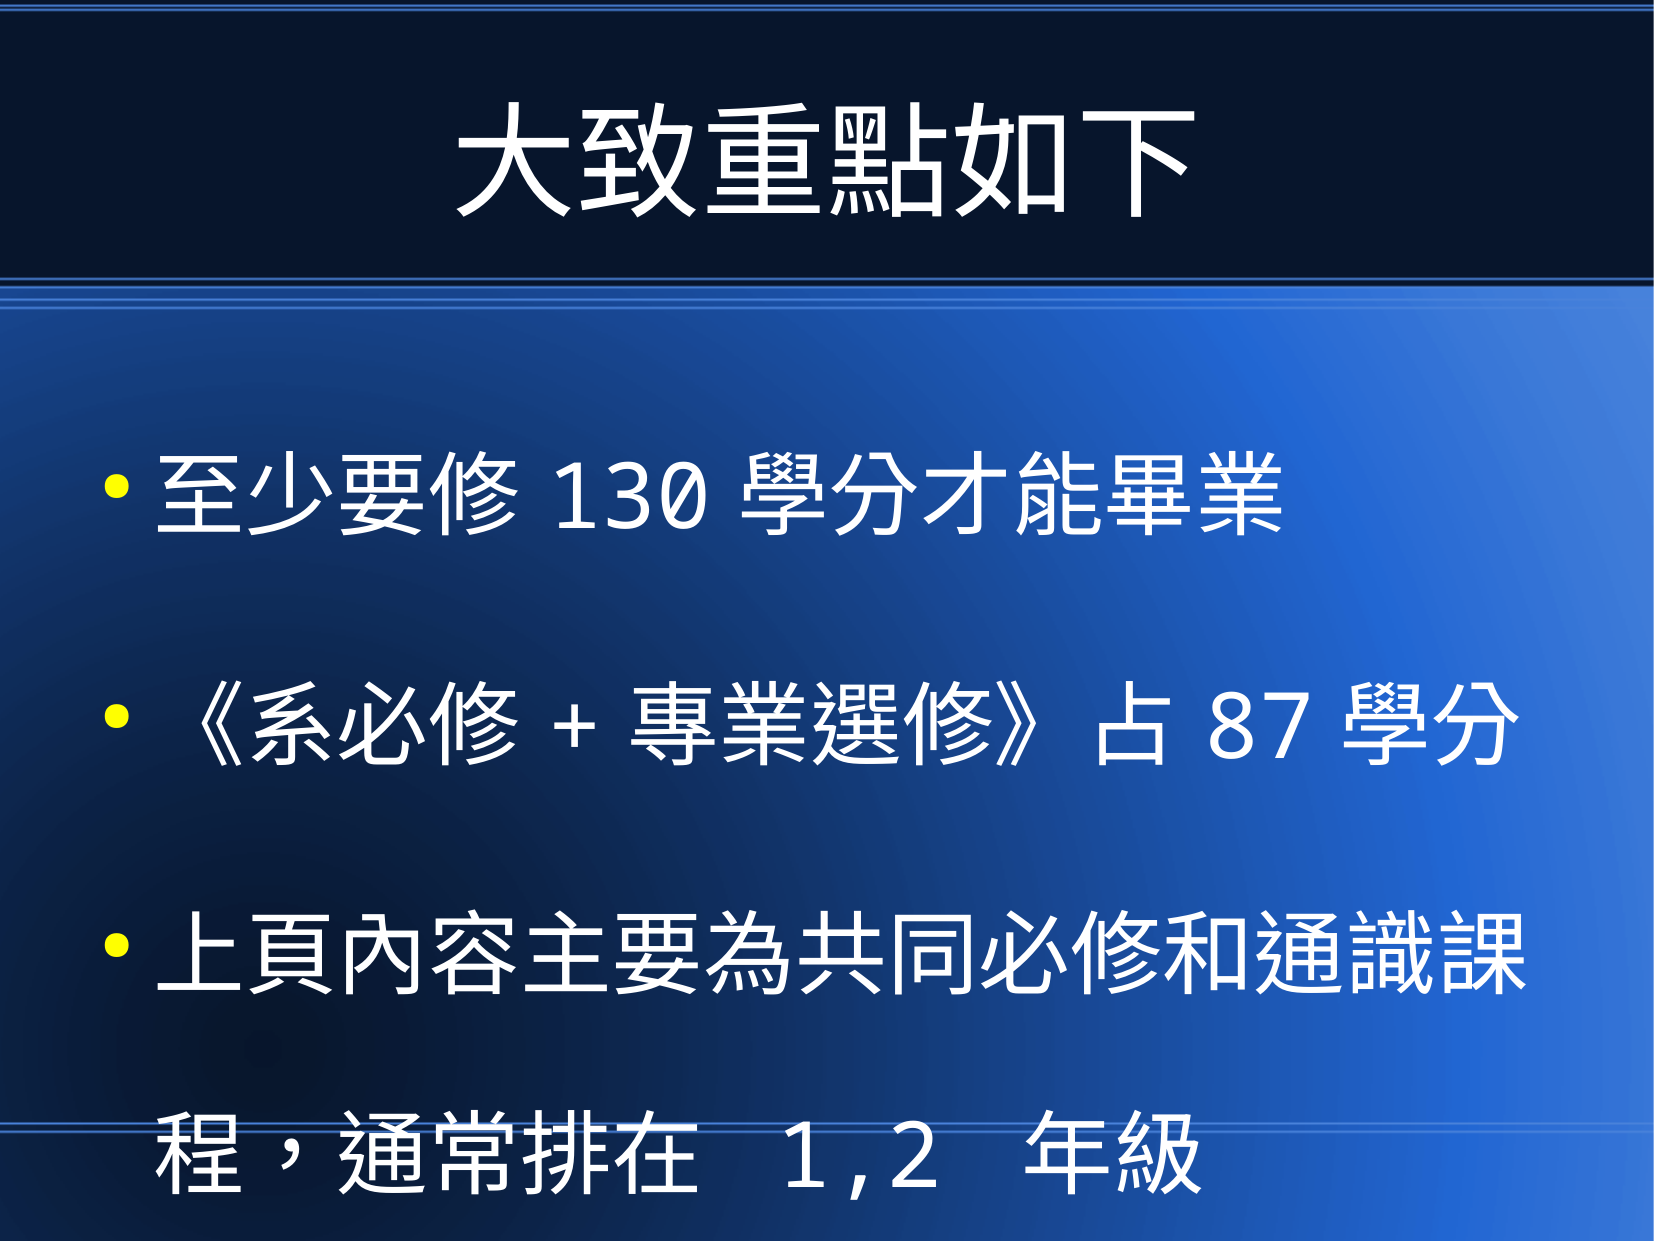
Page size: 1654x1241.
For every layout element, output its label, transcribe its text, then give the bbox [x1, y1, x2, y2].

picture [0, 0, 1654, 1241]
list 至少要修130學分才能畢業 《系必修+專業選修》占87學分 上頁內容主要為共同必修和通識課程，通常排在 1,2 年級 [82, 355, 1571, 1241]
title 大致重點如下 [82, 49, 1571, 257]
